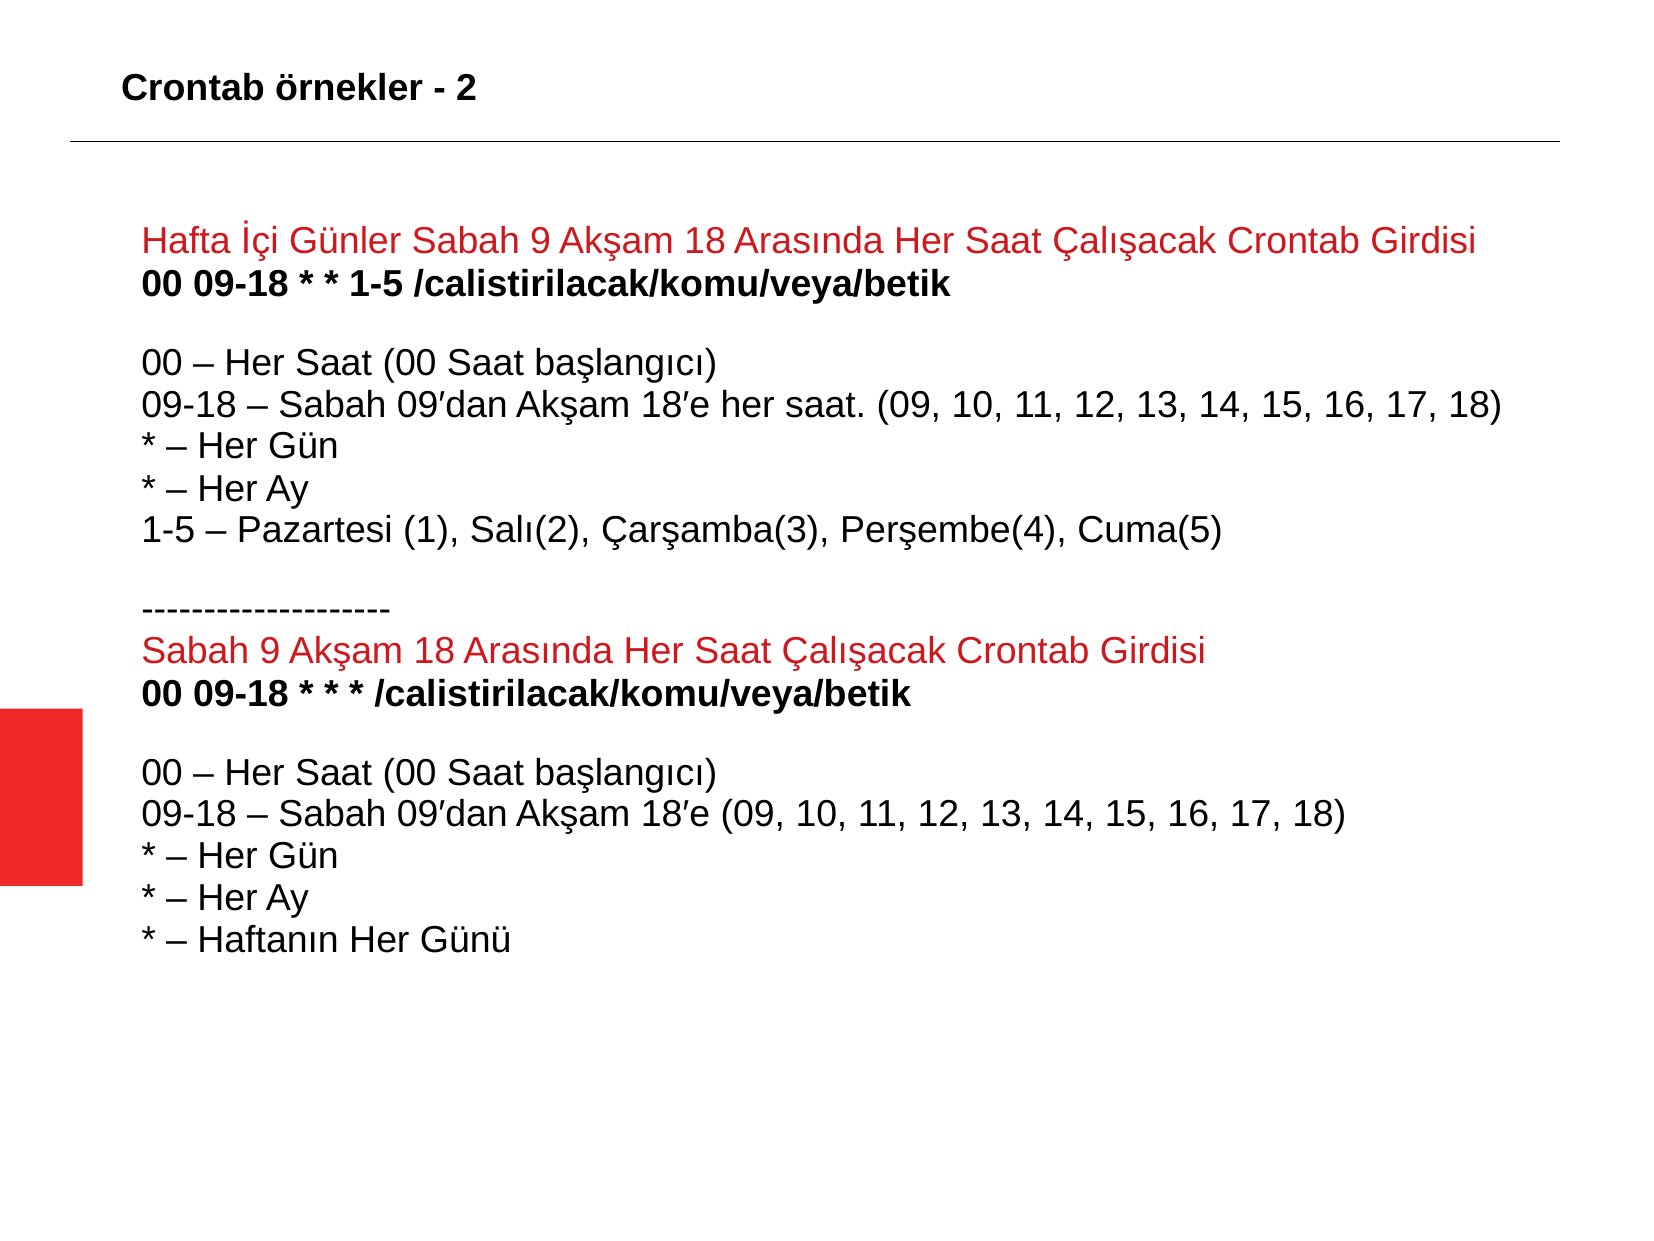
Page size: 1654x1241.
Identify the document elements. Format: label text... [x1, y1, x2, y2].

text_box Crontab örnekler - 2 [106, 59, 1536, 116]
text_box Hafta İçi Günler Sabah 9 Akşam 18 Arasında Her Saat Çalışacak Crontab Girdisi 00 09-18 * * 1-5 /calistirilacak/komu/veya/betik 00 – Her Saat (00 Saat başlangıcı) 09-18 – Sabah 09′dan Akşam 18′e her saat. (09, 10, 11, 12, 13, 14, 15, 16, 17, 18) * – Her Gün * – Her Ay 1-5 – Pazartesi (1), Salı(2), Çarşamba(3), Perşembe(4), Cuma(5) -------------------- Sabah 9 Akşam 18 Arasında Her Saat Çalışacak Crontab Girdisi 00 09-18 * * * /calistirilacak/komu/veya/betik 00 – Her Saat (00 Saat başlangıcı) 09-18 – Sabah 09′dan Akşam 18′e (09, 10, 11, 12, 13, 14, 15, 16, 17, 18) * – Her Gün * – Her Ay * – Haftanın Her Günü [126, 212, 1548, 1171]
